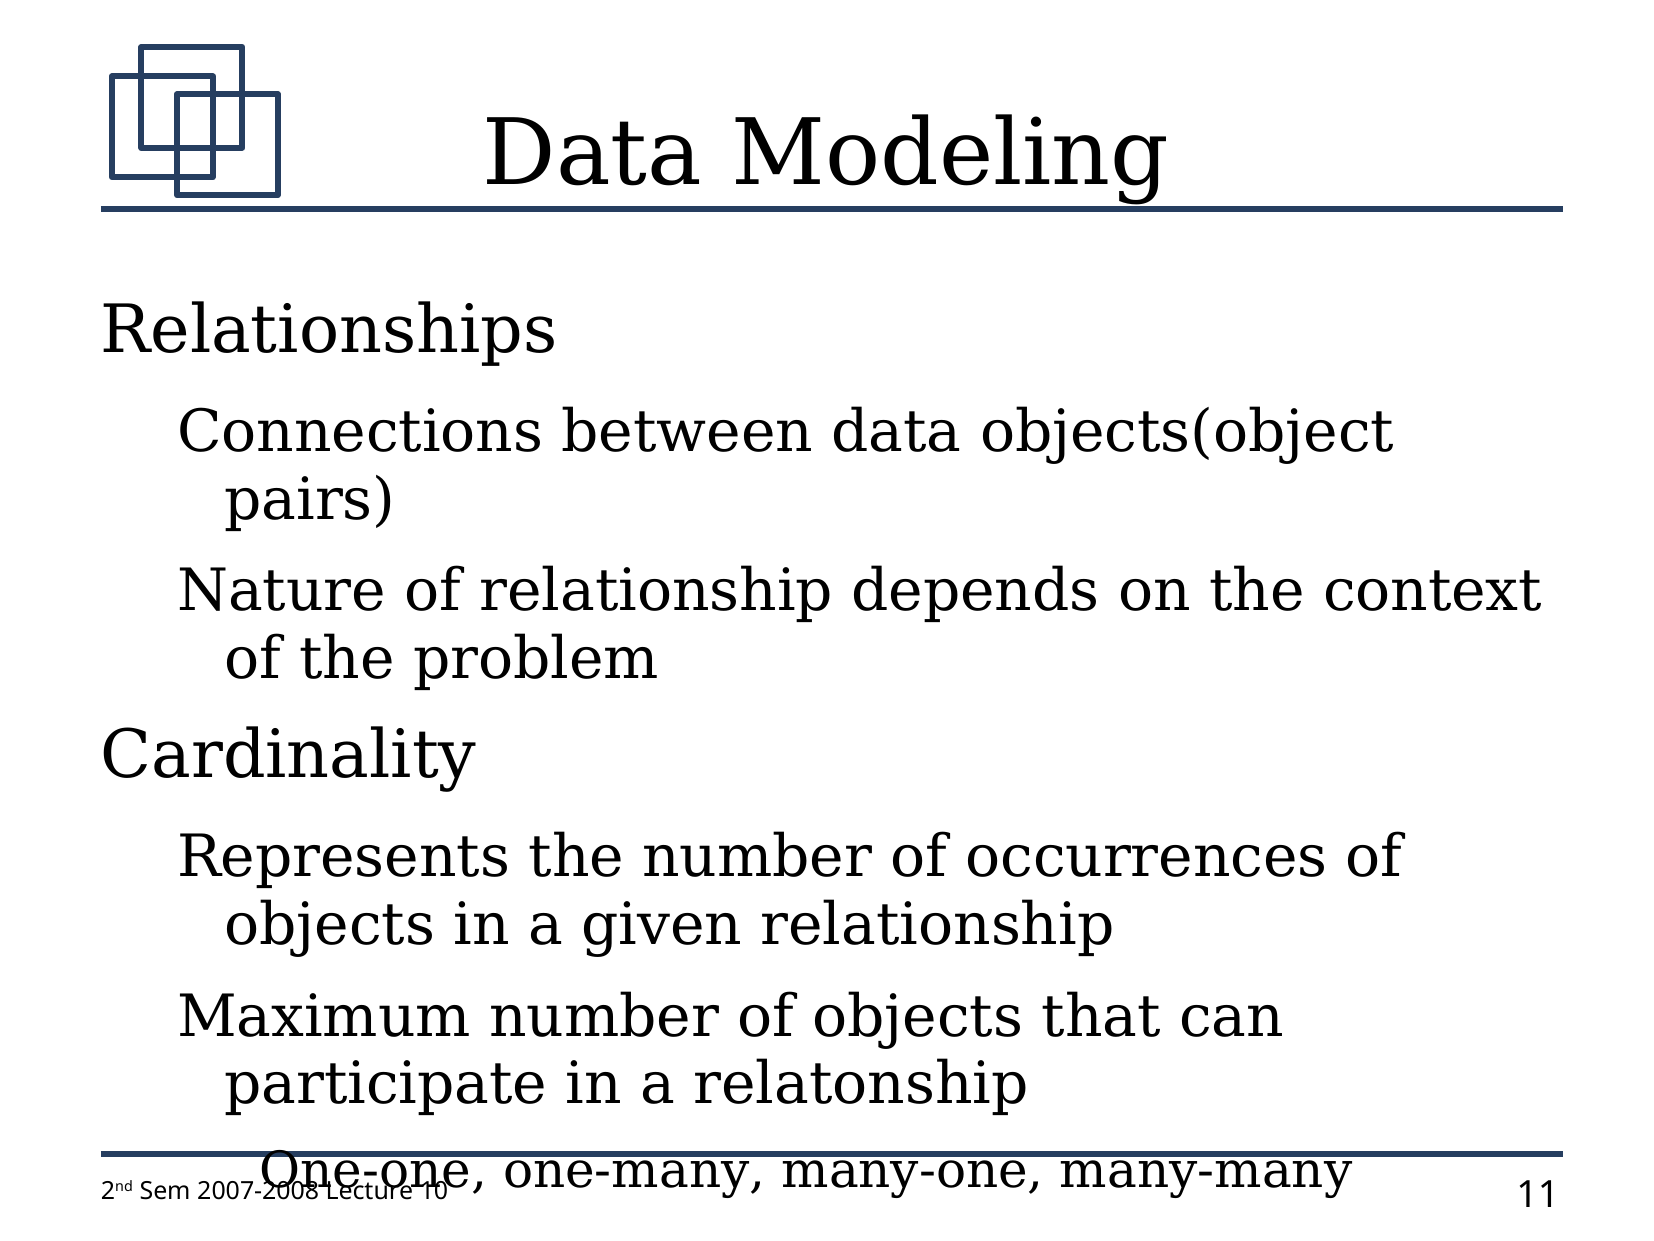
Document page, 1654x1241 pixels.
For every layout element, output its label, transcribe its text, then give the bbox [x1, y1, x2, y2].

title Data Modeling [82, 49, 1571, 257]
list Relationships Connections between data objects(object pairs) Nature of relationship depends on the context of the problem Cardinality Represents the number of occurrences of objects in a given relationship Maximum number of objects that can participate in a relatonship One-one, one-many, many-one, many-many [82, 290, 1571, 1200]
